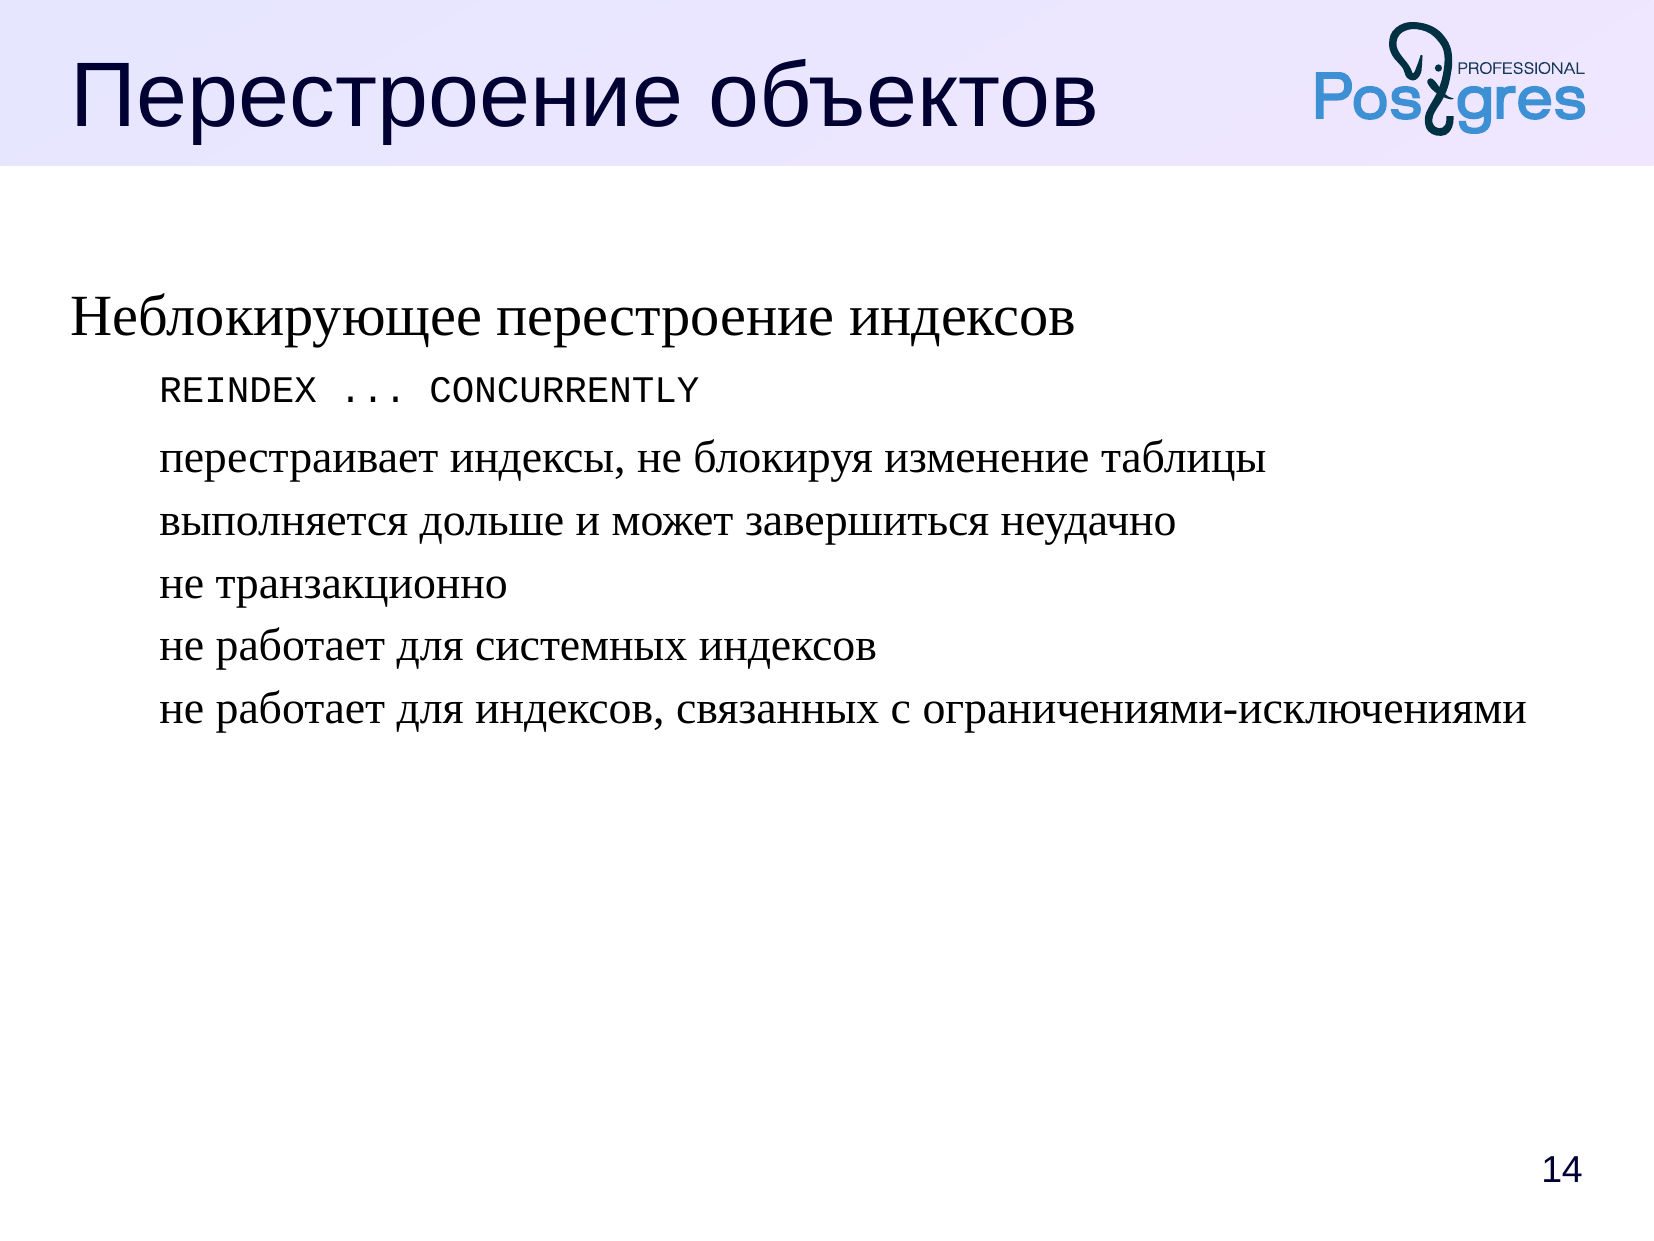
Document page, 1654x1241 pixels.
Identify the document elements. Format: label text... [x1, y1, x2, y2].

list Неблокирующее перестроение индексов REINDEX ... CONCURRENTLY перестраивает индексы, не блокируя изменение таблицы выполняется дольше и может завершиться неудачно не транзакционно не работает для системных индексов не работает для индексов, связанных с ограничениями-исключениями [70, 283, 1583, 1134]
title Перестроение объектов [70, 43, 1291, 147]
